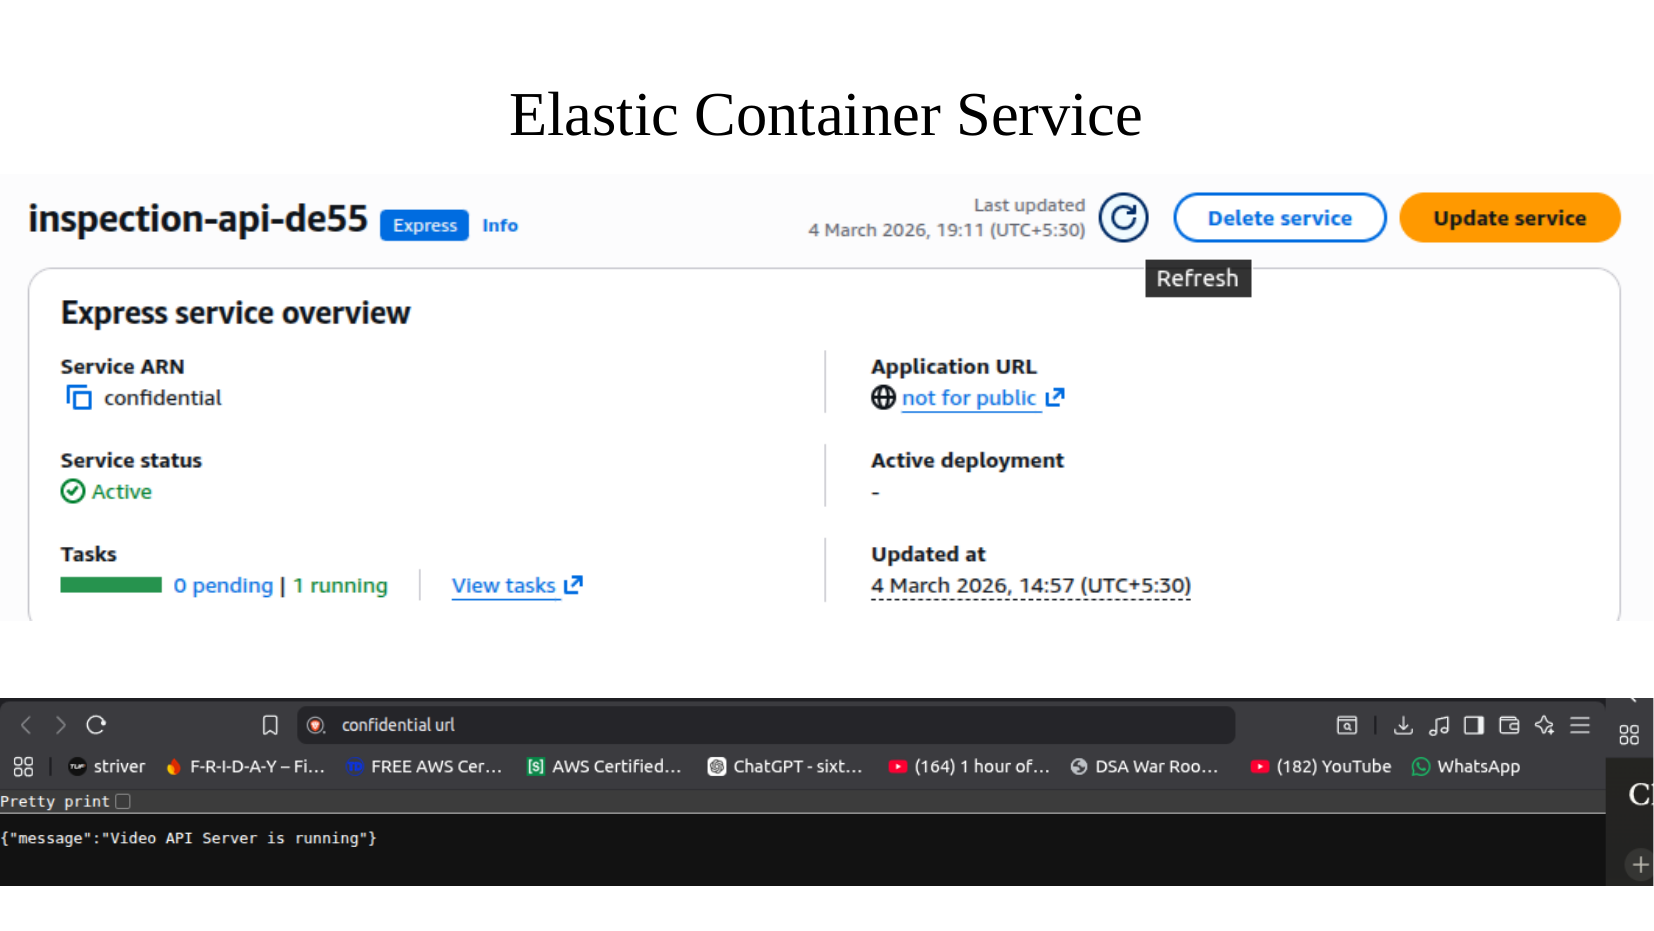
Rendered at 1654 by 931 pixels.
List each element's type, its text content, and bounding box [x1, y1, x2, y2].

picture [0, 174, 1654, 621]
picture [0, 698, 1654, 886]
title Elastic Container Service [82, 37, 1571, 174]
